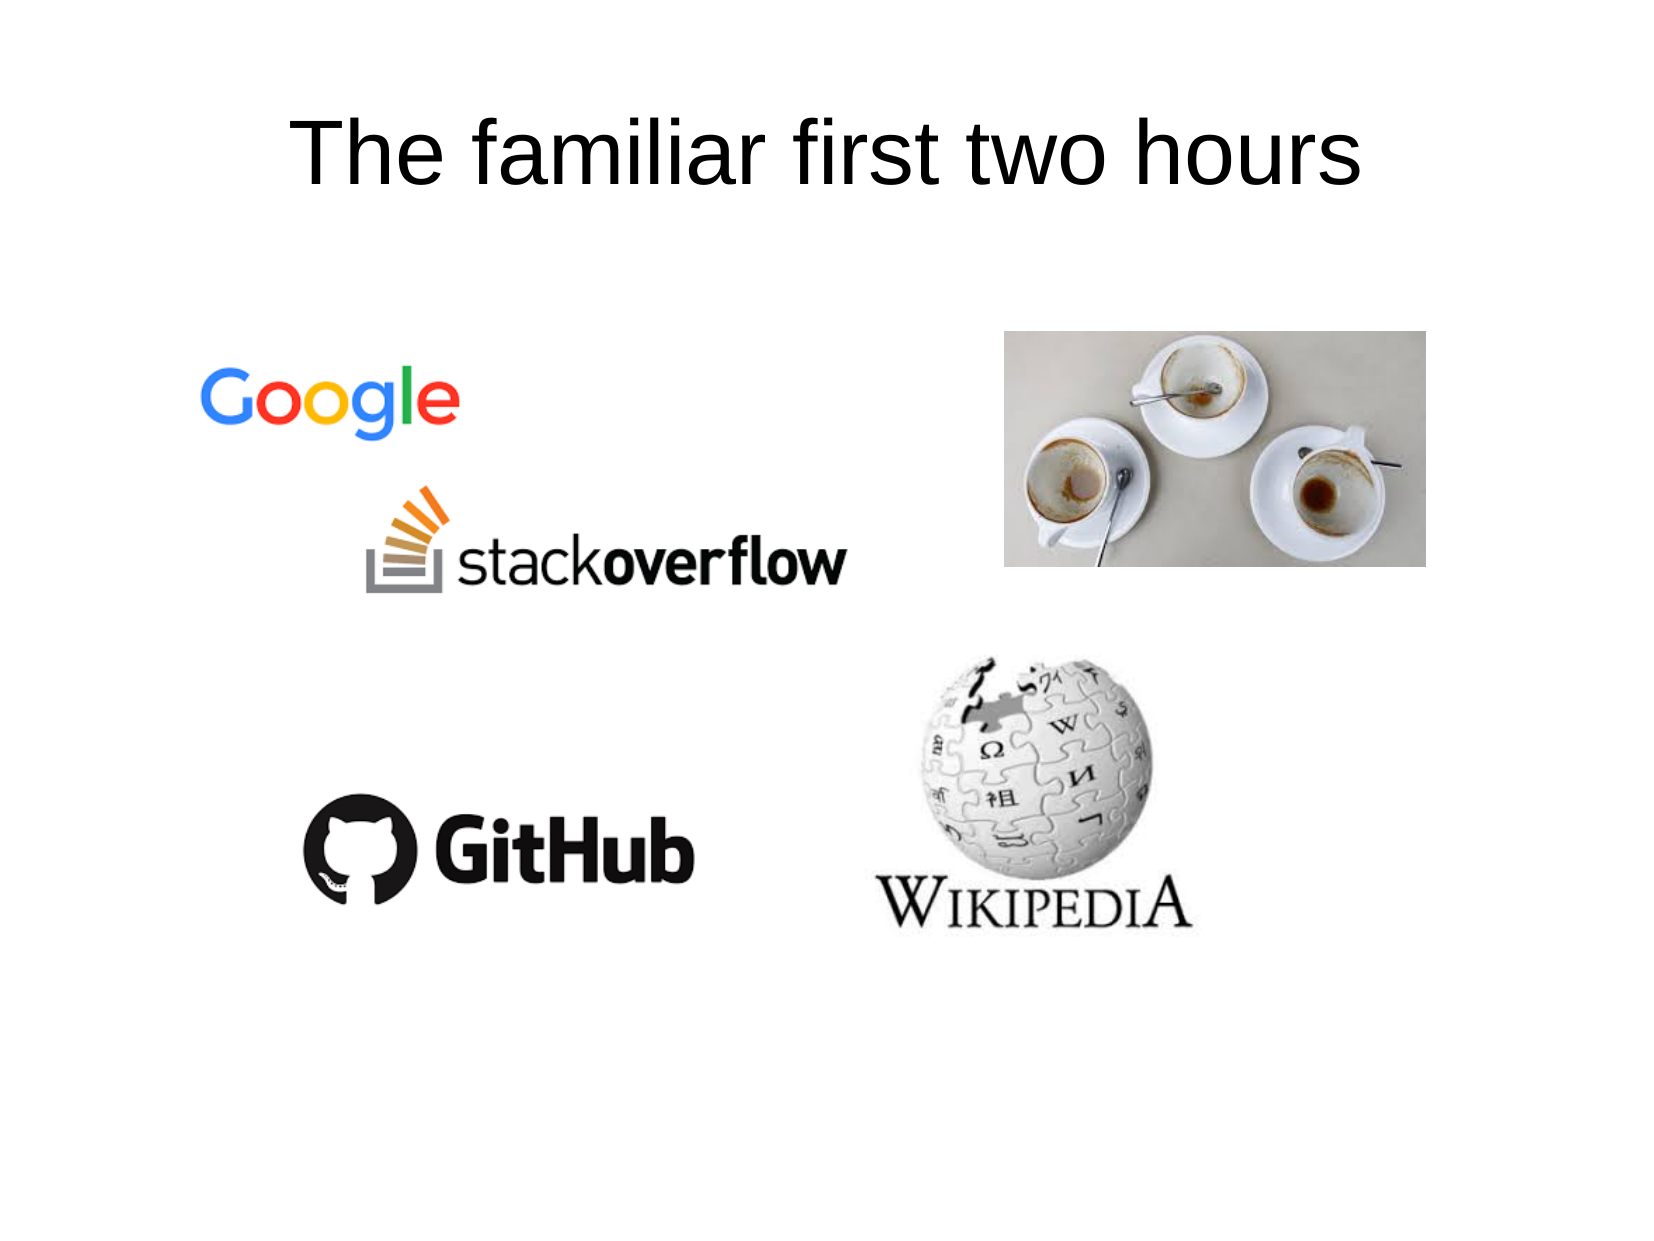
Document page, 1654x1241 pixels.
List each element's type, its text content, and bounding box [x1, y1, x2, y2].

picture [119, 289, 884, 630]
picture [1004, 331, 1426, 567]
title The familiar first two hours [82, 49, 1571, 257]
picture [240, 754, 758, 946]
picture [865, 644, 1201, 941]
